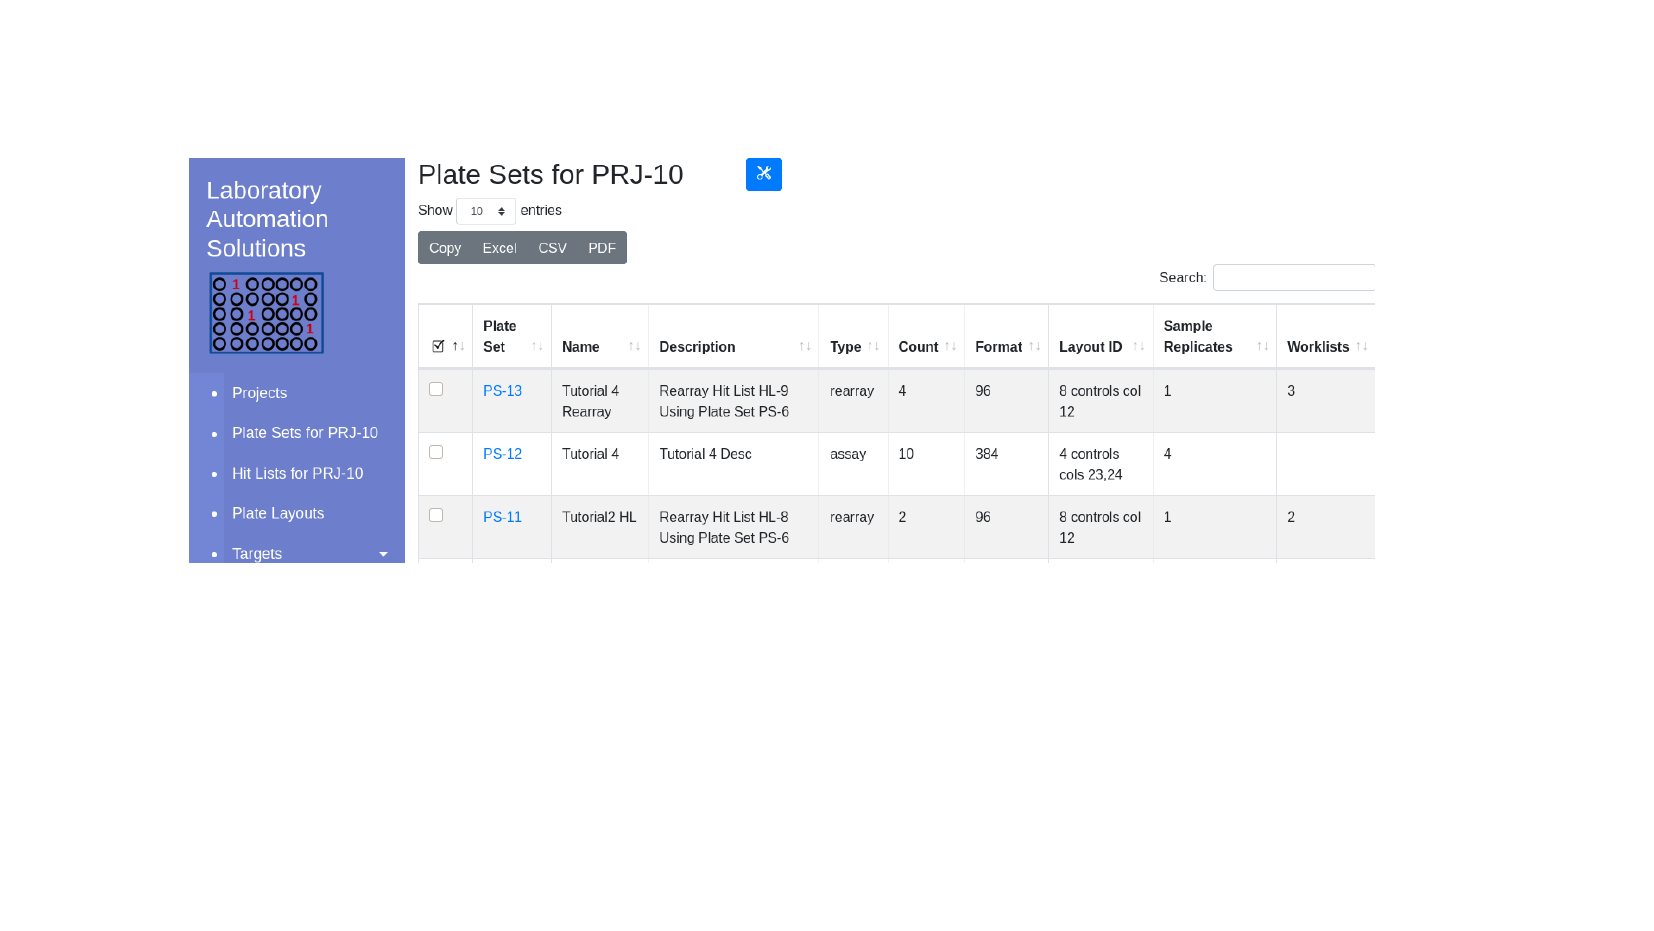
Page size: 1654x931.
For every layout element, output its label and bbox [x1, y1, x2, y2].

picture [187, 154, 1375, 563]
